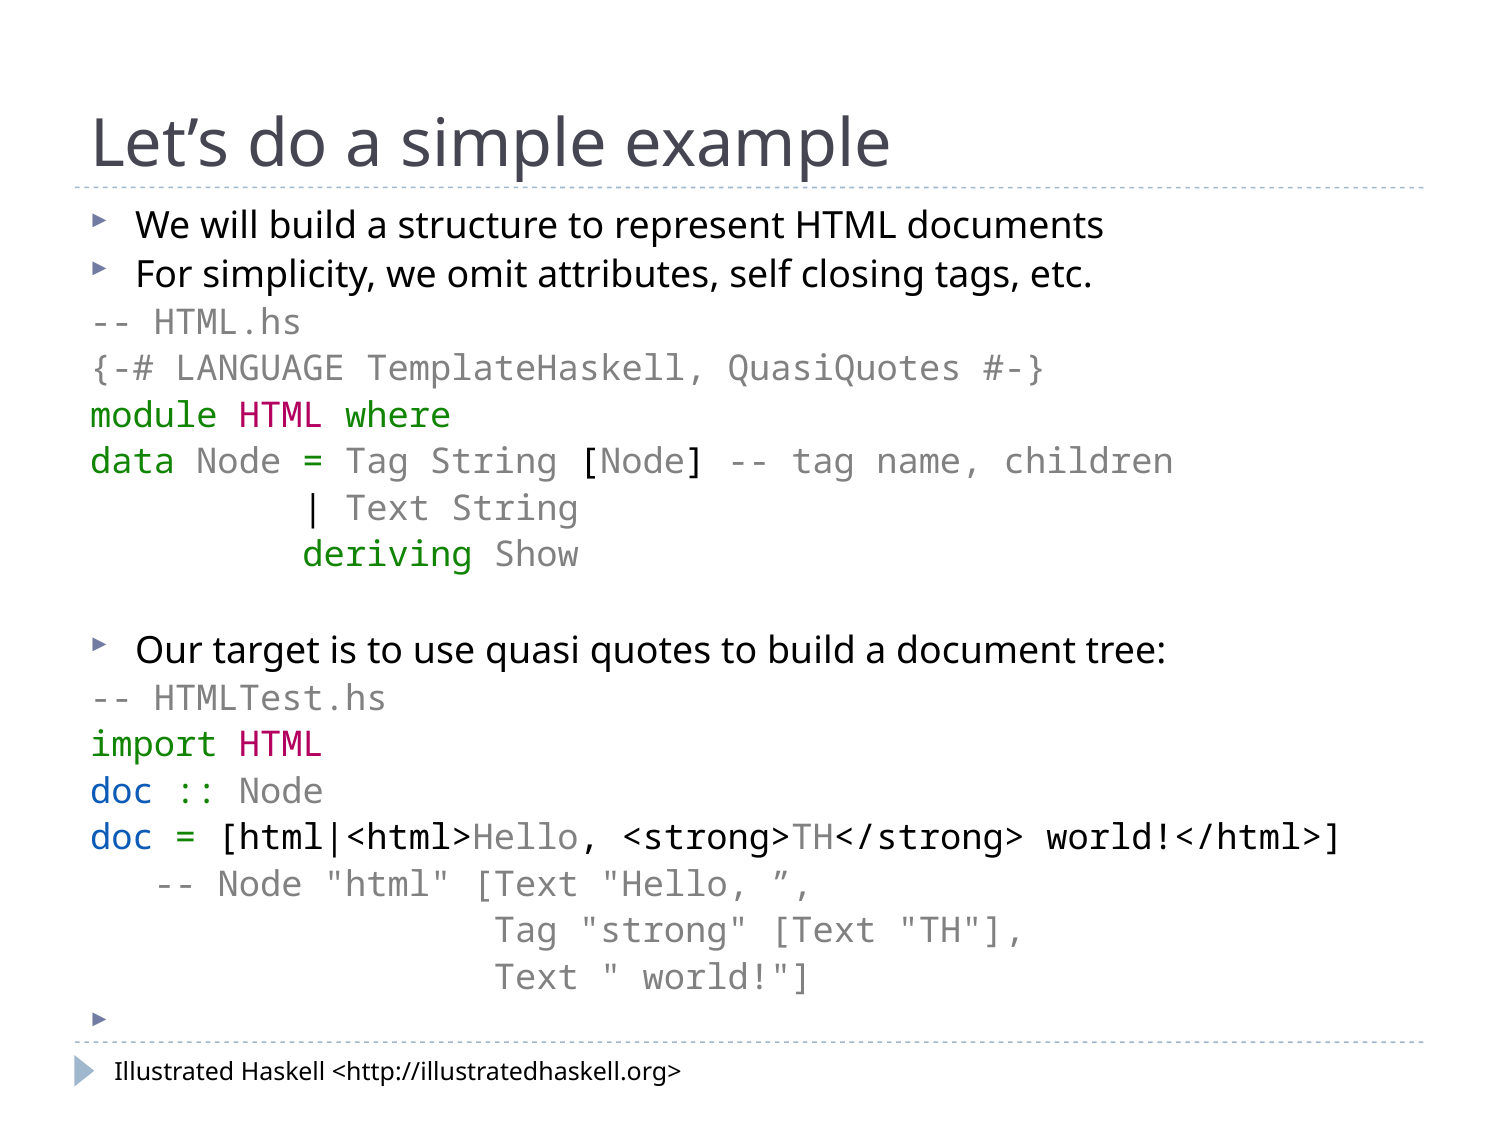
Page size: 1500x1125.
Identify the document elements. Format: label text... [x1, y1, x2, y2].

title Let’s do a simple example [75, 24, 1426, 188]
list We will build a structure to represent HTML documents For simplicity, we omit attributes, self closing tags, etc. -- HTML.hs {-# LANGUAGE TemplateHaskell, QuasiQuotes #-} module HTML where data Node = Tag String [Node] -- tag name, children | Text String deriving Show Our target is to use quasi quotes to build a document tree: -- HTMLTest.hs import HTML doc :: Node doc = [html|<html>Hello, <strong>TH</strong> world!</html>] -- Node "html" [Text "Hello, ”, Tag "strong" [Text "TH"], Text " world!"] [75, 202, 1426, 1013]
